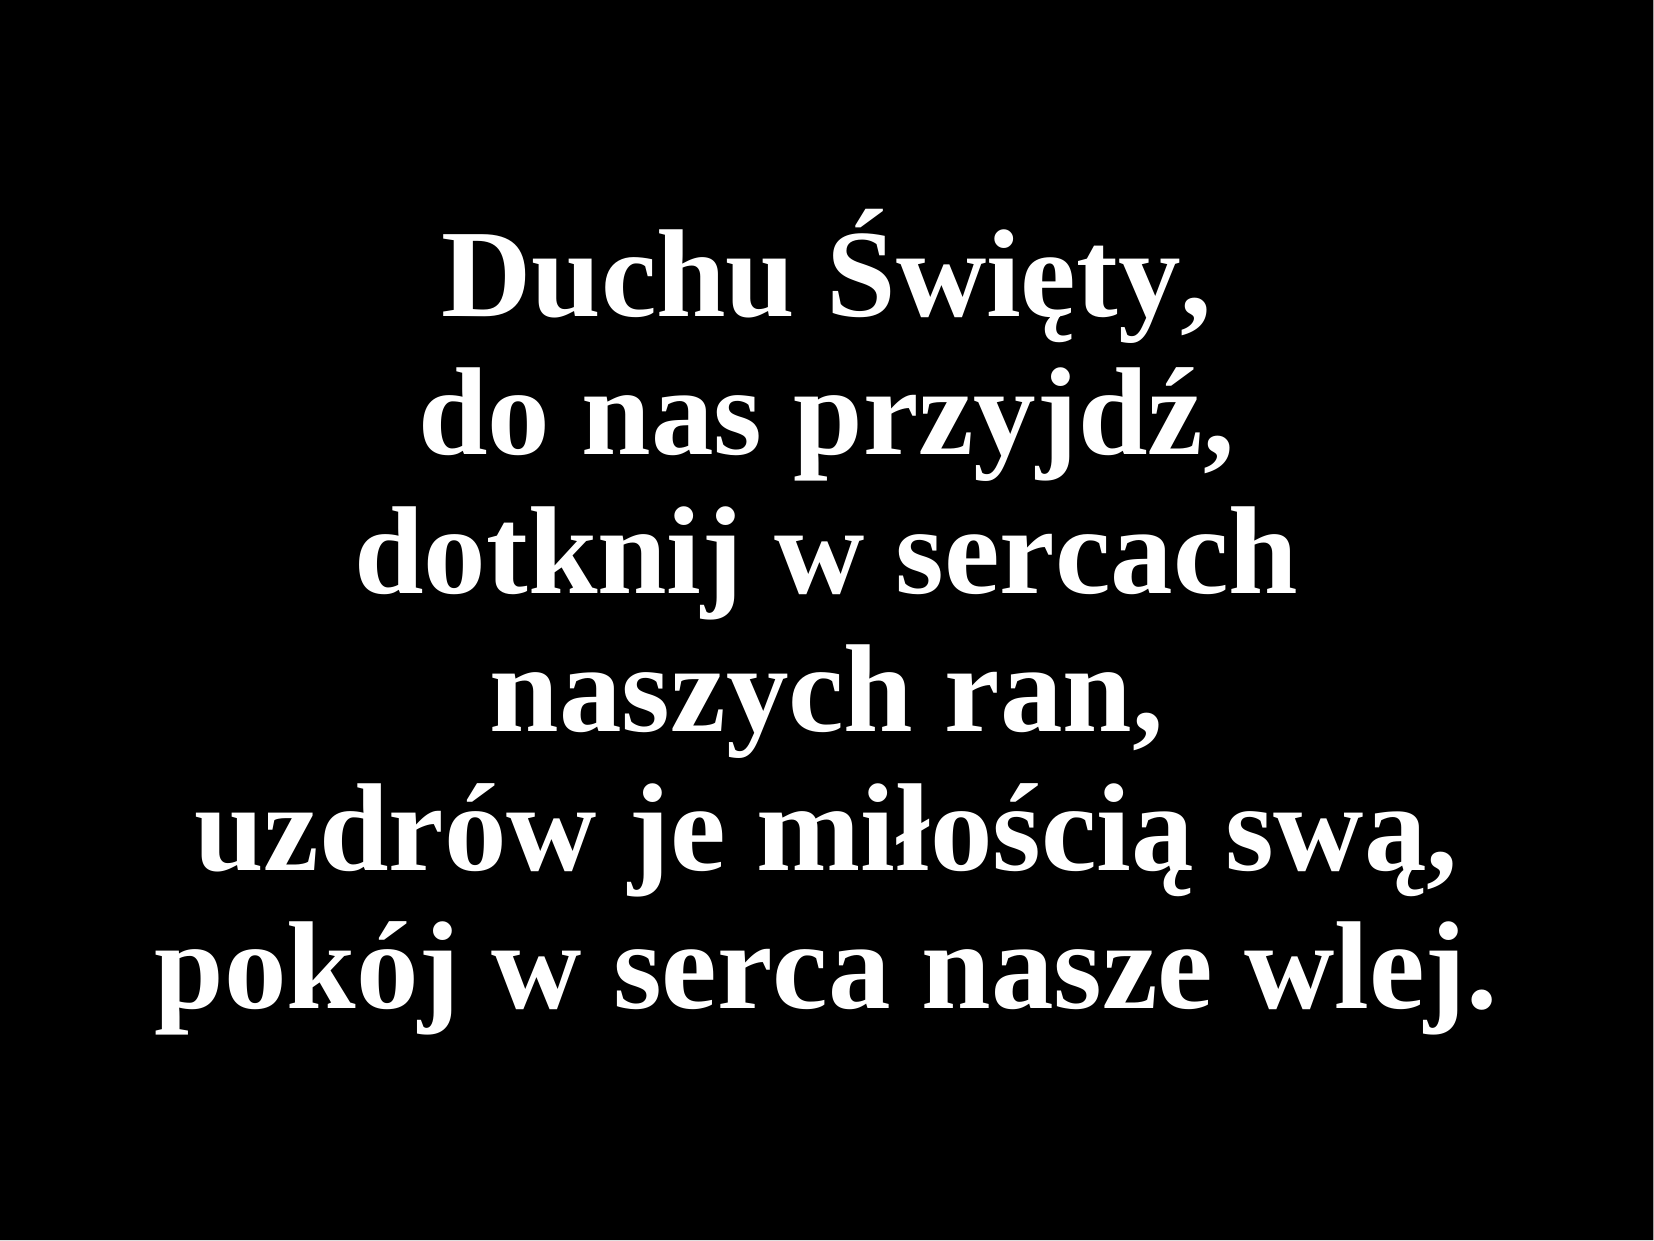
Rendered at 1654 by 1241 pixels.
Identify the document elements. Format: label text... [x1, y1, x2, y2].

title Duchu Święty, do nas przyjdź, dotknij w sercach naszych ran, uzdrów je miłością swą, pokój w serca nasze wlej. [0, 0, 1654, 1241]
